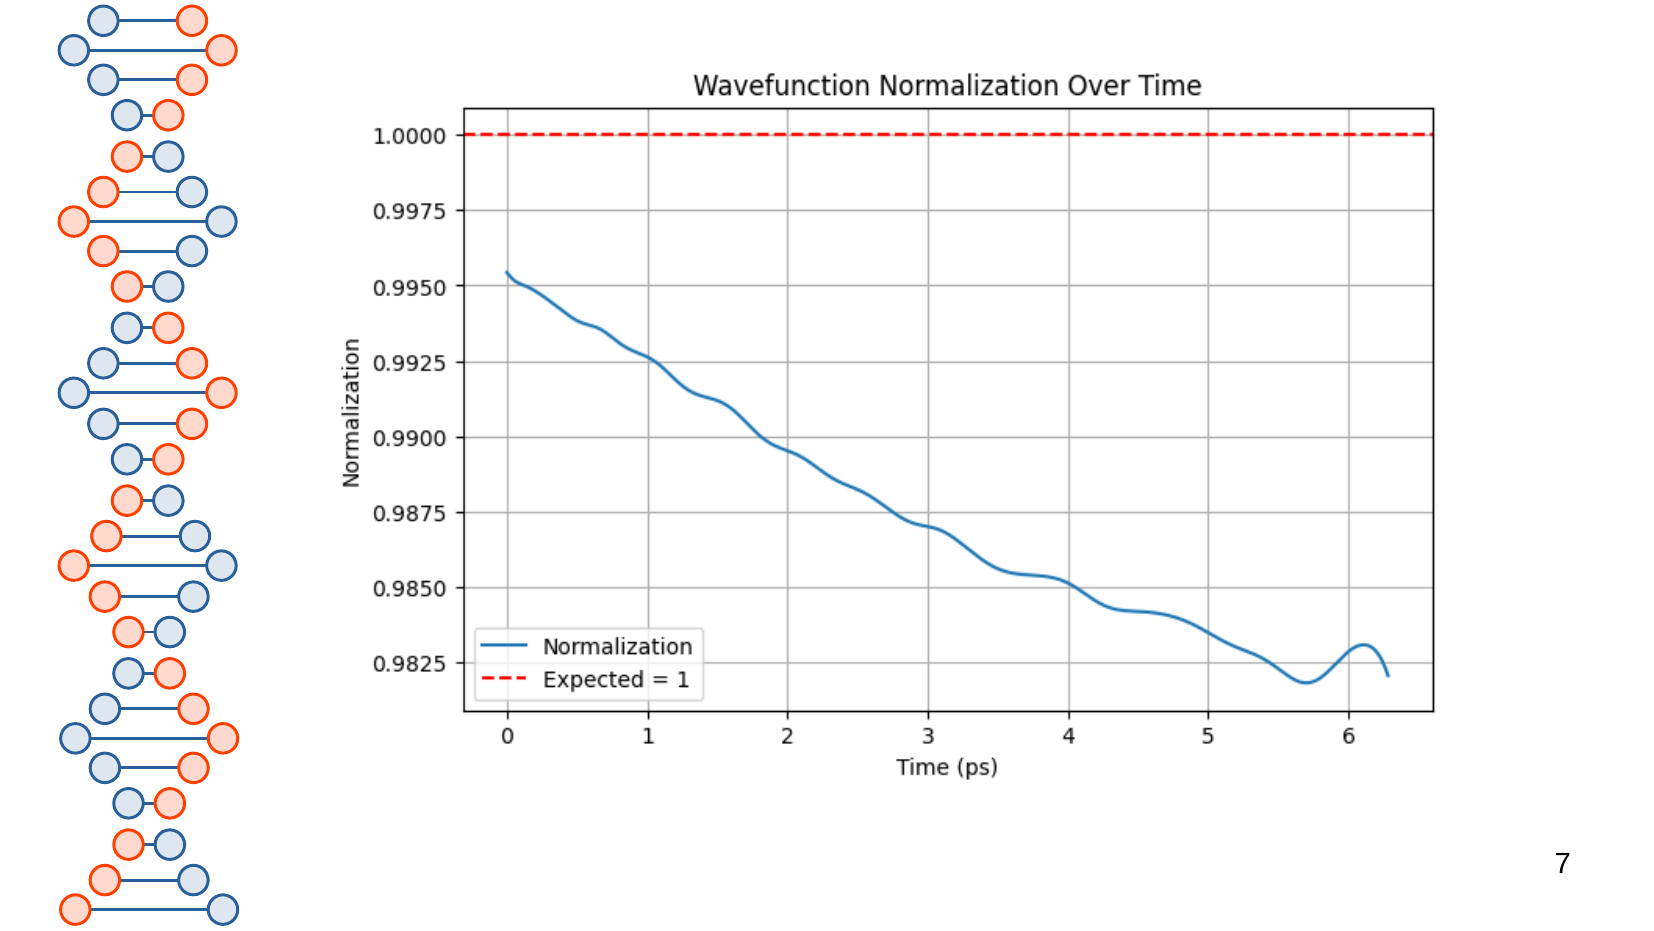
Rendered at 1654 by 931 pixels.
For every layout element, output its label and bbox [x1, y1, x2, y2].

picture [326, 58, 1447, 794]
